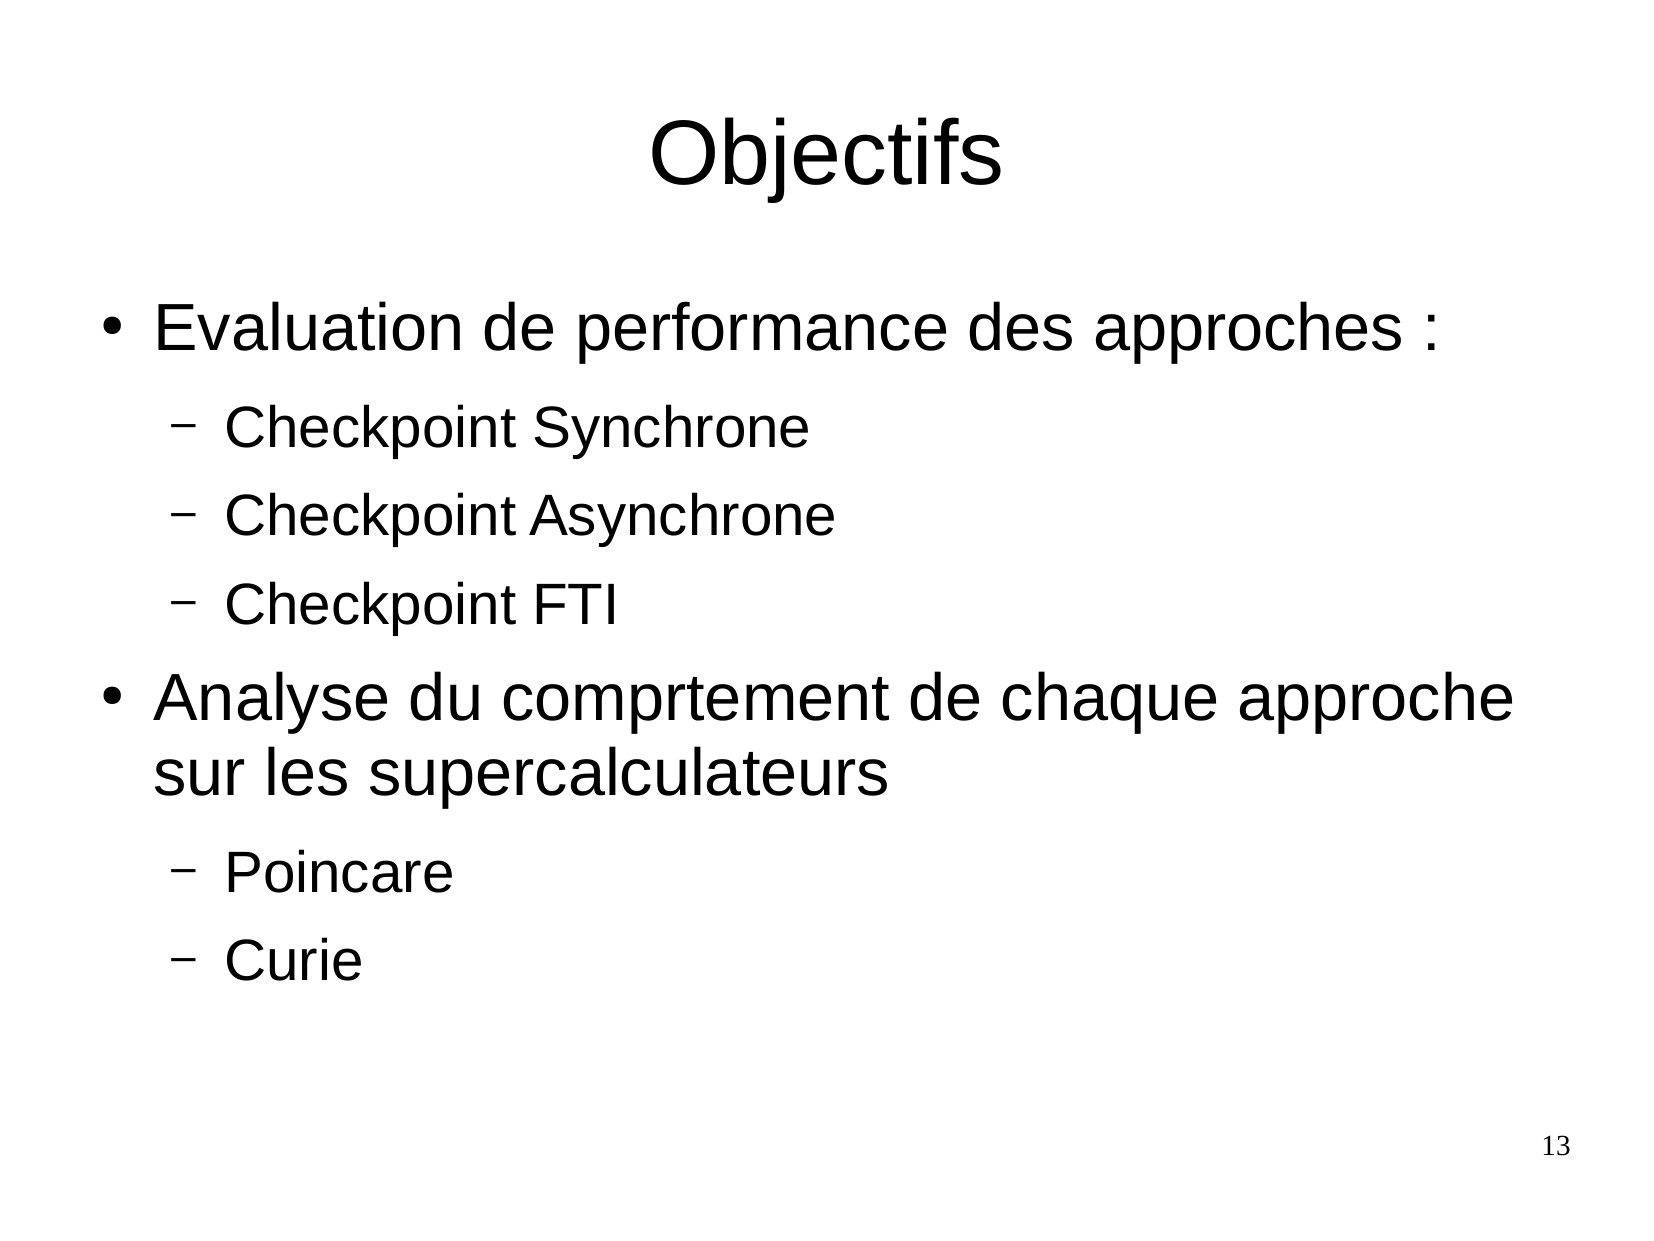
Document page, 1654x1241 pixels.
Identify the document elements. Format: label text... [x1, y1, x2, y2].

title Objectifs [82, 49, 1571, 257]
list Evaluation de performance des approches : Checkpoint Synchrone Checkpoint Asynchrone Checkpoint FTI Analyse du comprtement de chaque approche sur les supercalculateurs Poincare Curie [82, 290, 1538, 1010]
